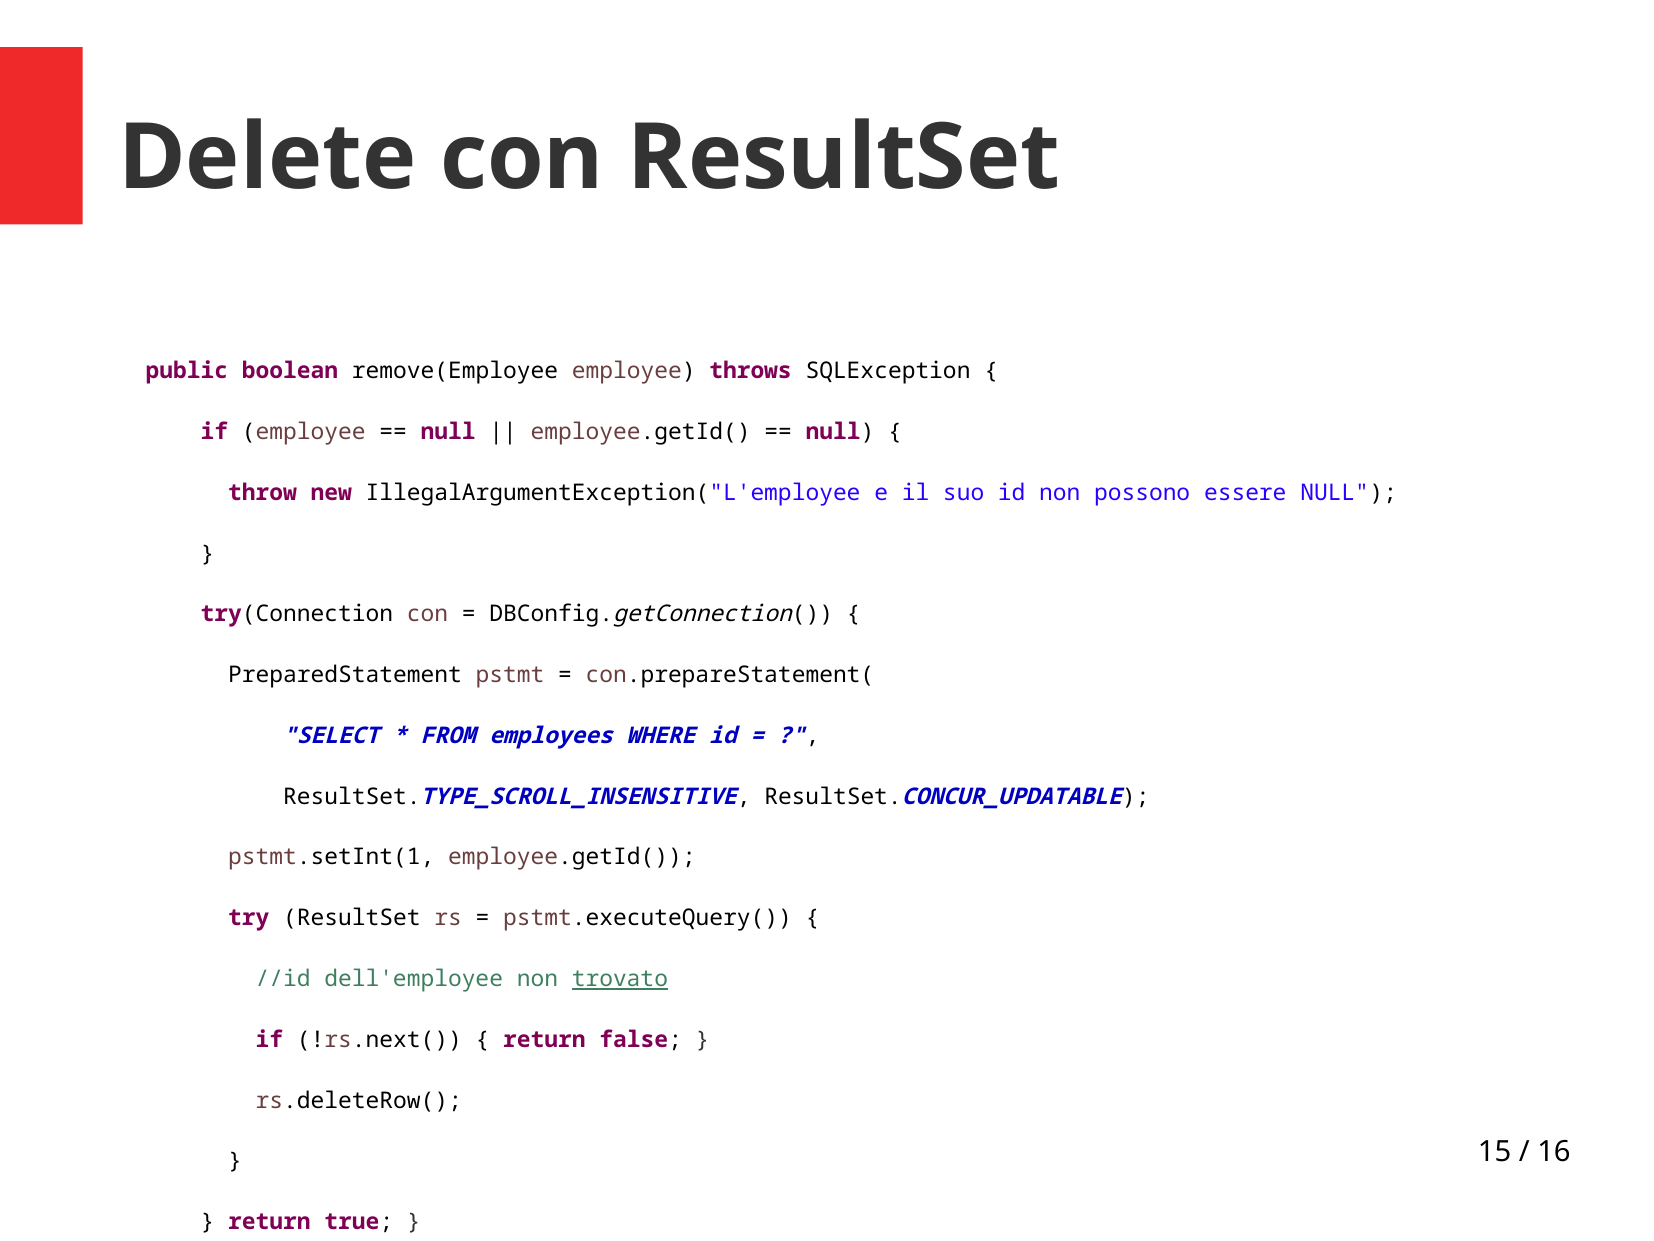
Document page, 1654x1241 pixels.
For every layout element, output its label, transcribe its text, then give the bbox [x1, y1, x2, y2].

title Delete con ResultSet [118, 49, 1571, 257]
list public boolean remove(Employee employee) throws SQLException { if (employee == null || employee.getId() == null) { throw new IllegalArgumentException("L'employee e il suo id non possono essere NULL"); } try(Connection con = DBConfig.getConnection()) { PreparedStatement pstmt = con.prepareStatement( "SELECT * FROM employees WHERE id = ?", ResultSet.TYPE_SCROLL_INSENSITIVE, ResultSet.CONCUR_UPDATABLE); pstmt.setInt(1, employee.getId()); try (ResultSet rs = pstmt.executeQuery()) { //id dell'employee non trovato if (!rs.next()) { return false; } rs.deleteRow(); } } return true; } [118, 354, 1536, 1074]
